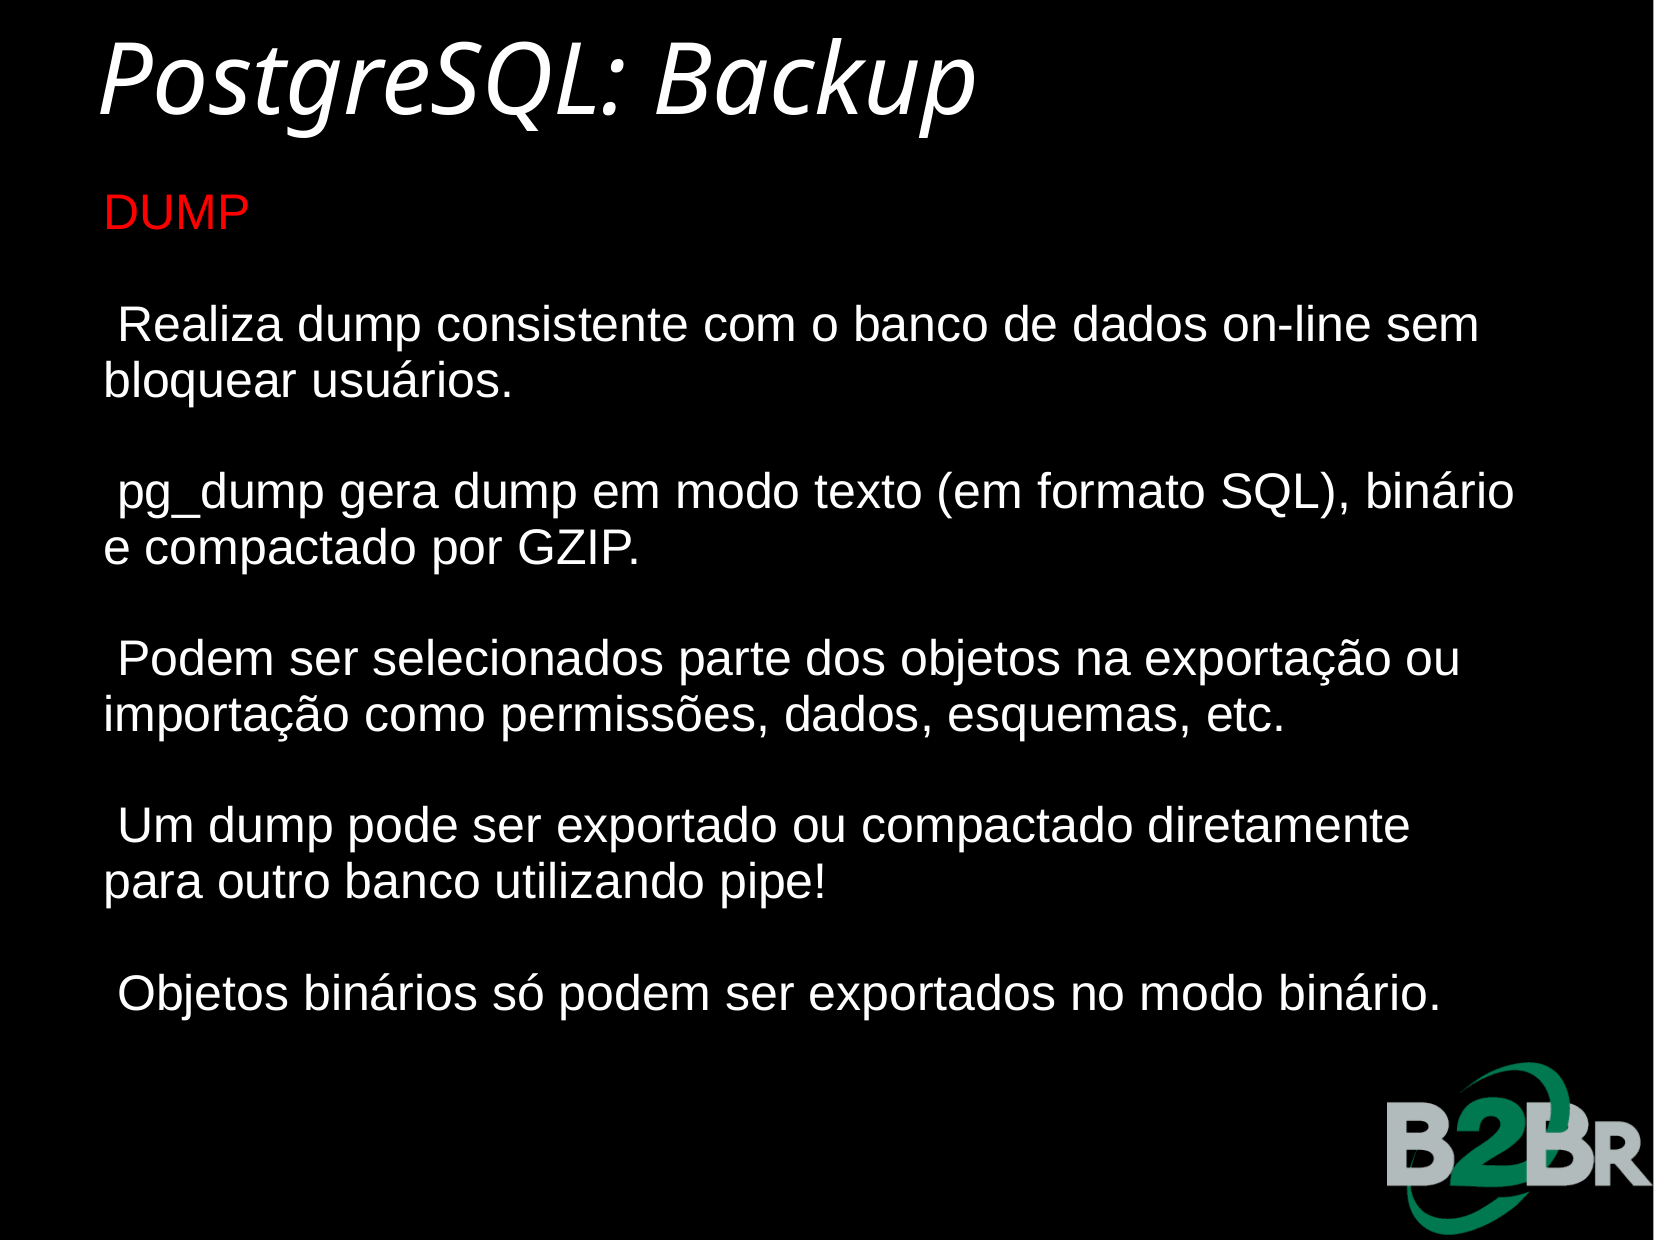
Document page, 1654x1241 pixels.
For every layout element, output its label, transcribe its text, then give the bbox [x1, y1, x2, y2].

text_box DUMP Realiza dump consistente com o banco de dados on-line sem bloquear usuários. pg_dump gera dump em modo texto (em formato SQL), binário e compactado por GZIP. Podem ser selecionados parte dos objetos na exportação ou importação como permissões, dados, esquemas, etc. Um dump pode ser exportado ou compactado diretamente para outro banco utilizando pipe! Objetos binários só podem ser exportados no modo binário. [88, 177, 1536, 1064]
text_box PostgreSQL: Backup [29, 0, 1654, 266]
picture [1387, 1062, 1654, 1235]
